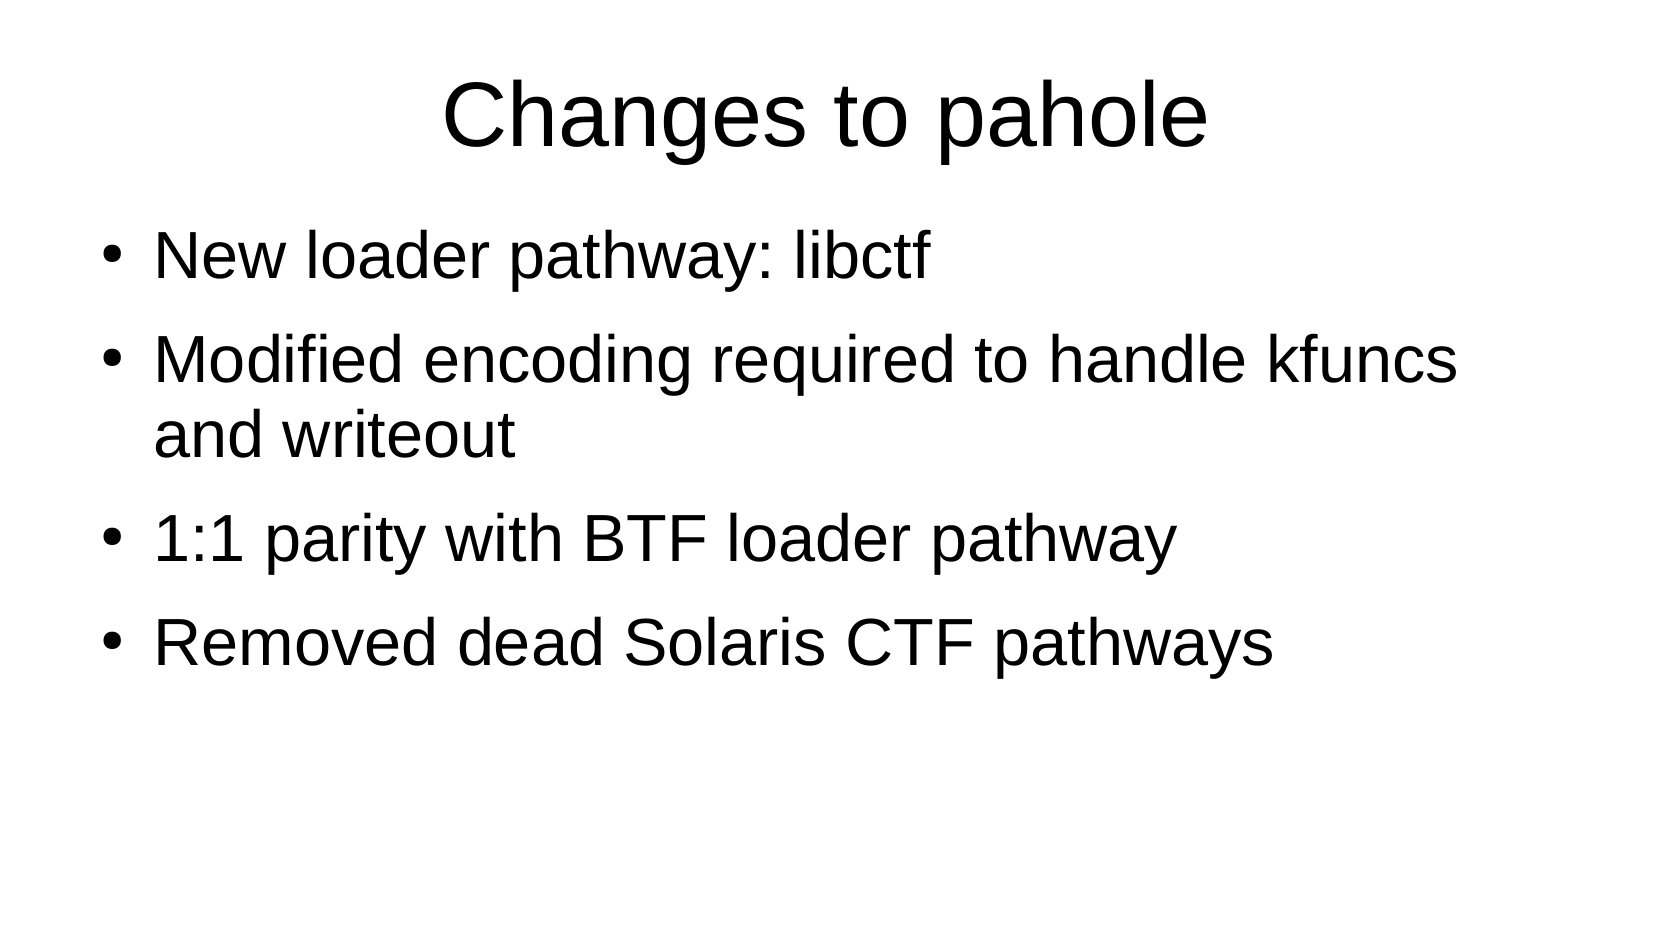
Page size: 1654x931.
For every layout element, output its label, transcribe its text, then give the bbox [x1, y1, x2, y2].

title Changes to pahole [82, 37, 1571, 193]
list New loader pathway: libctf Modified encoding required to handle kfuncs and writeout 1:1 parity with BTF loader pathway Removed dead Solaris CTF pathways [82, 217, 1571, 758]
